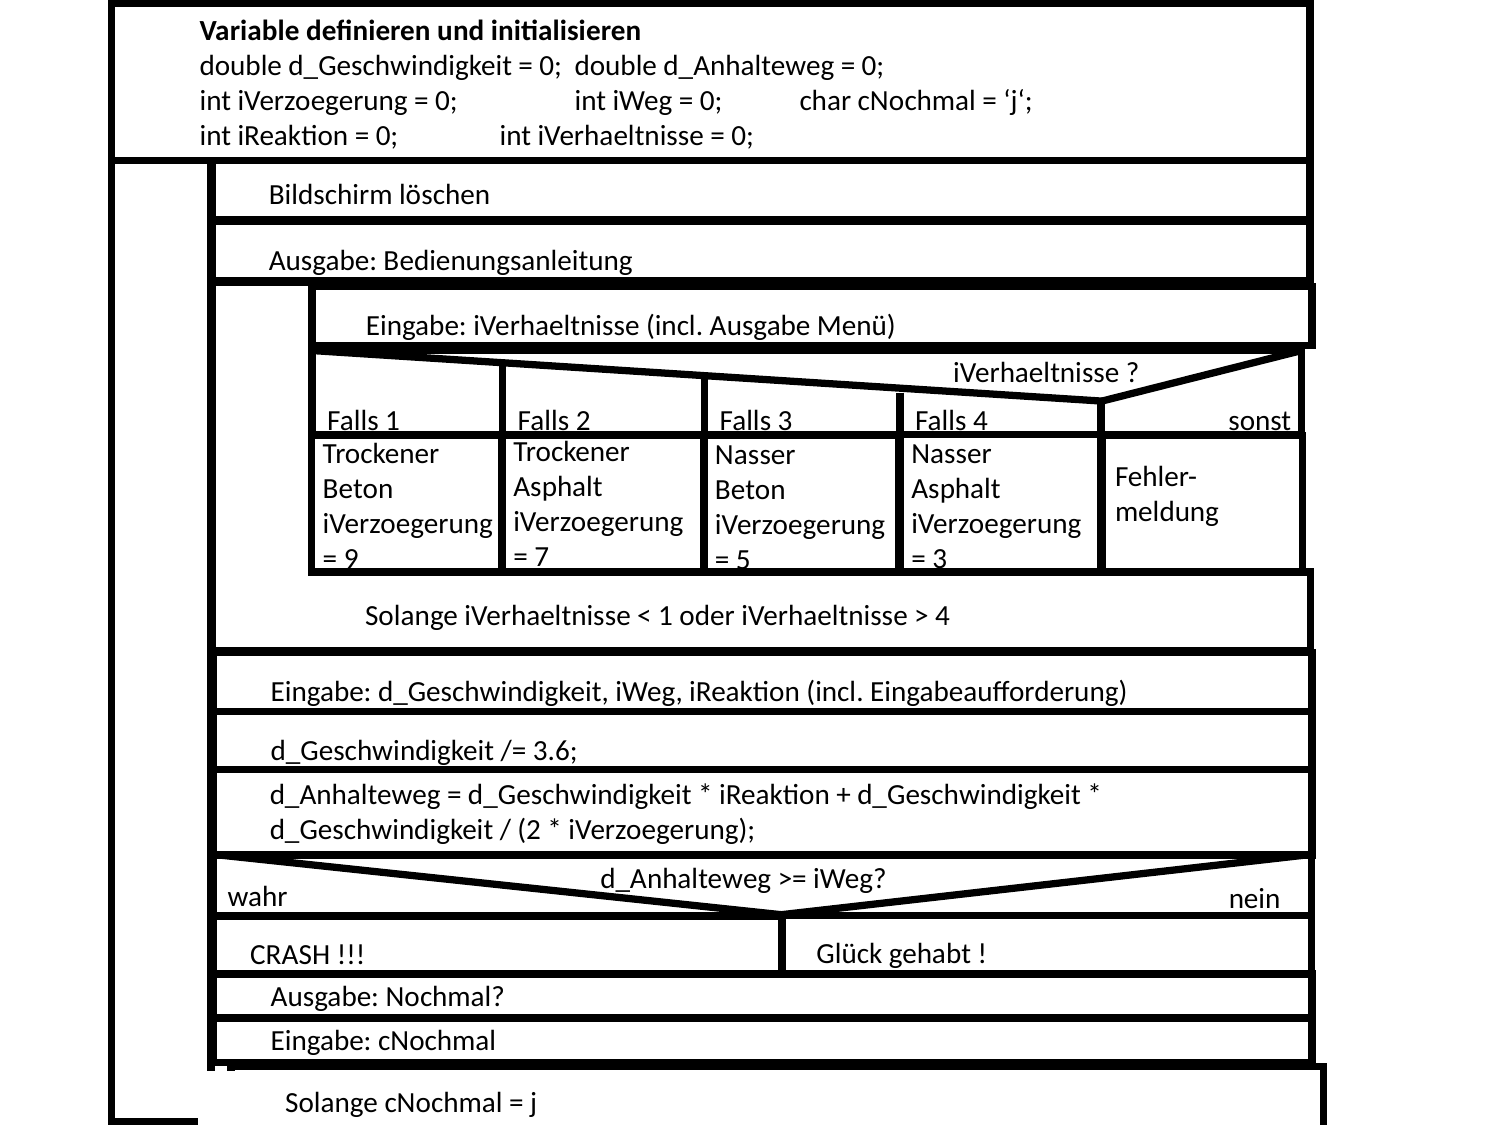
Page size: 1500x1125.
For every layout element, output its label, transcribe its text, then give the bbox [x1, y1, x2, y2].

text_box [708, 380, 902, 428]
text_box Eingabe: iVerhaeltnisse (incl. Ausgabe Menü) [351, 299, 1260, 349]
text_box Falls 3 [708, 394, 808, 428]
text_box [506, 367, 701, 425]
text_box d_Geschwindigkeit /= 3.6; [256, 724, 1255, 768]
text_box d_Anhalteweg >= iWeg? [585, 855, 902, 902]
text_box wahr [213, 870, 303, 920]
text_box [212, 222, 1310, 281]
text_box Solange iVerhaeltnisse < 1 oder iVerhaeltnisse > 4 [350, 589, 1259, 639]
text_box Nasser Beton iVerzoegerung = 5 [700, 428, 912, 583]
text_box d_Anhalteweg = d_Geschwindigkeit * iReaktion + d_Geschwindigkeit * d_Geschwindigkeit / (2 * iVerzoegerung); [255, 768, 1255, 853]
text_box Nasser Asphalt iVerzoegerung = 3 [896, 427, 1115, 582]
text_box [313, 286, 1312, 345]
text_box Trockener Asphalt iVerzoegerung = 7 [498, 425, 706, 580]
text_box Trockener Beton iVerzoegerung = 9 [308, 427, 515, 582]
text_box Falls 1 [312, 394, 415, 427]
text_box [1003, 399, 1097, 427]
text_box Fehler-meldung [1100, 450, 1305, 535]
text_box Variable definieren und initialisieren double d_Geschwindigkeit = 0; double d_Anhalteweg = 0; int iVerzoegerung = 0; int iWeg = 0; char cNochmal = ‘j‘; int iReaktion = 0; int iVerhaeltnisse = 0; [185, 4, 1385, 159]
text_box [1155, 350, 1284, 383]
text_box [212, 282, 1311, 651]
text_box nein [1214, 872, 1296, 922]
text_box Falls 2 [506, 394, 606, 425]
text_box Eingabe: cNochmal [256, 1014, 1255, 1064]
text_box [111, 4, 1324, 1125]
text_box Bildschirm löschen [254, 168, 1253, 218]
text_box CRASH !!! [235, 928, 752, 974]
text_box Glück gehabt ! [801, 927, 1284, 974]
text_box [377, 350, 938, 386]
text_box [213, 653, 1312, 897]
text_box sonst [1213, 394, 1307, 444]
text_box iVerhaeltnisse ? [938, 346, 1155, 396]
text_box Eingabe: d_Geschwindigkeit, iWeg, iReaktion (incl. Eingabeaufforderung) [256, 665, 1255, 711]
text_box Falls 4 [904, 394, 1003, 427]
text_box Ausgabe: Bedienungsanleitung [254, 234, 1253, 284]
text_box [213, 859, 1312, 1062]
text_box [1102, 355, 1303, 450]
text_box Solange cNochmal = j [270, 1075, 1267, 1125]
text_box [706, 902, 851, 910]
text_box Ausgabe: Nochmal? [256, 970, 1255, 1014]
